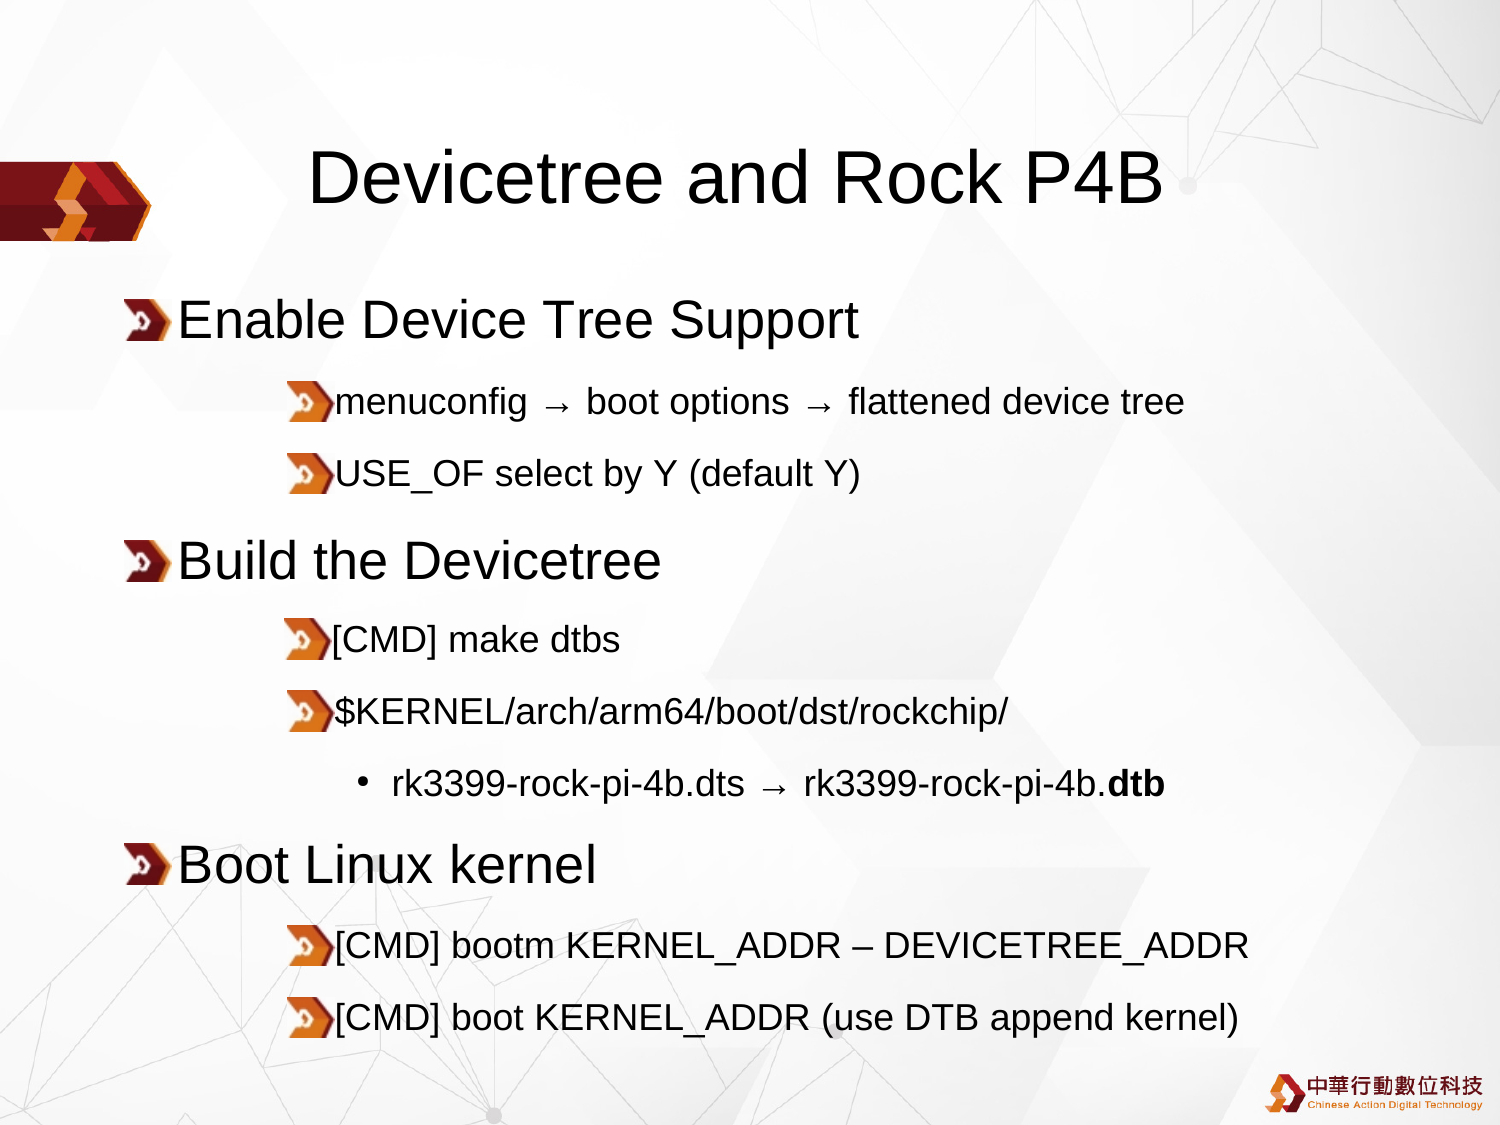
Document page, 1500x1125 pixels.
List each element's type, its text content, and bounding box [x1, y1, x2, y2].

picture [0, 0, 1500, 1125]
list Enable Device Tree Support menuconfig → boot options → flattened device tree USE_OF select by Y (default Y) Build the Devicetree [CMD] make dtbs $KERNEL/arch/arm64/boot/dst/rockchip/ rk3399-rock-pi-4b.dts → rk3399-rock-pi-4b.dtb Boot Linux kernel [CMD] bootm KERNEL_ADDR – DEVICETREE_ADDR [CMD] boot KERNEL_ADDR (use DTB append kernel) [107, 290, 1425, 1054]
title Devicetree and Rock P4B [107, 101, 1367, 255]
